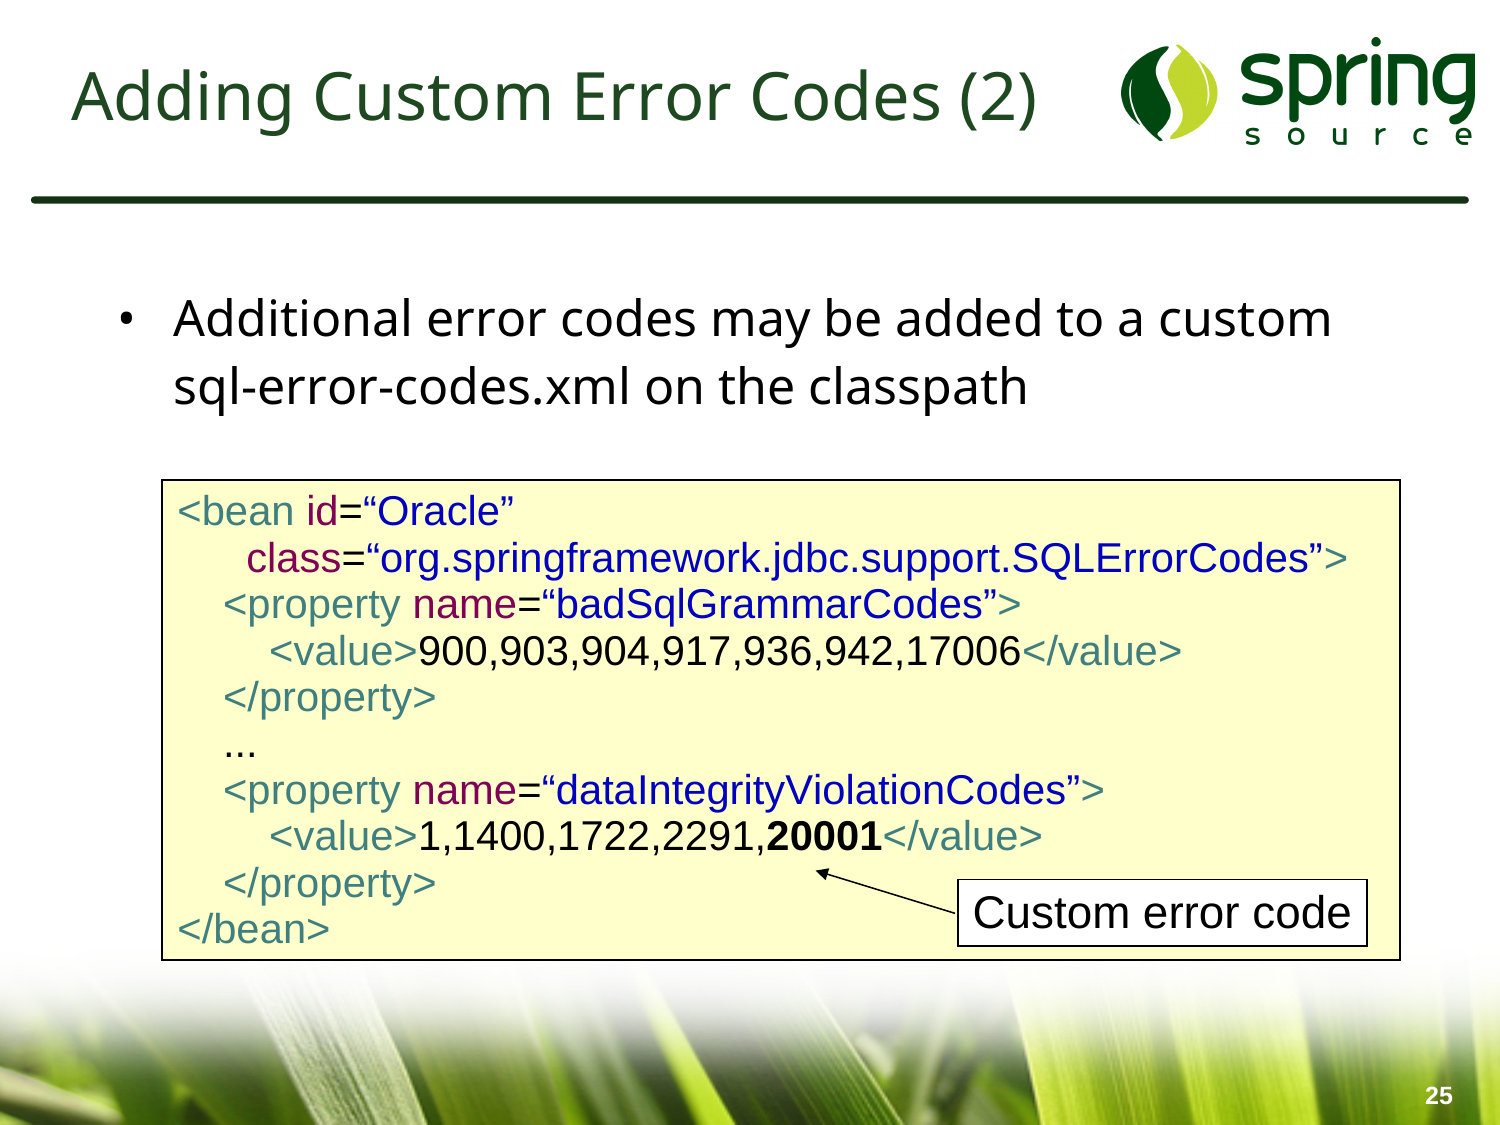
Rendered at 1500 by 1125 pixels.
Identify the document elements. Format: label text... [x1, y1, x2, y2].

picture [1121, 37, 1475, 145]
picture [0, 944, 1500, 1125]
text_box Custom error code [957, 879, 1368, 947]
text_box <bean id=“Oracle” class=“org.springframework.jdbc.support.SQLErrorCodes”> <property name=“badSqlGrammarCodes”> <value>900,903,904,917,936,942,17006</value> </property> ... <property name=“dataIntegrityViolationCodes”> <value>1,1400,1722,2291,20001</value> </property> </bean> [162, 480, 1401, 961]
list Additional error codes may be added to a custom sql-error-codes.xml on the classpath [103, 275, 1394, 938]
title Adding Custom Error Codes (2) [56, 5, 1089, 184]
